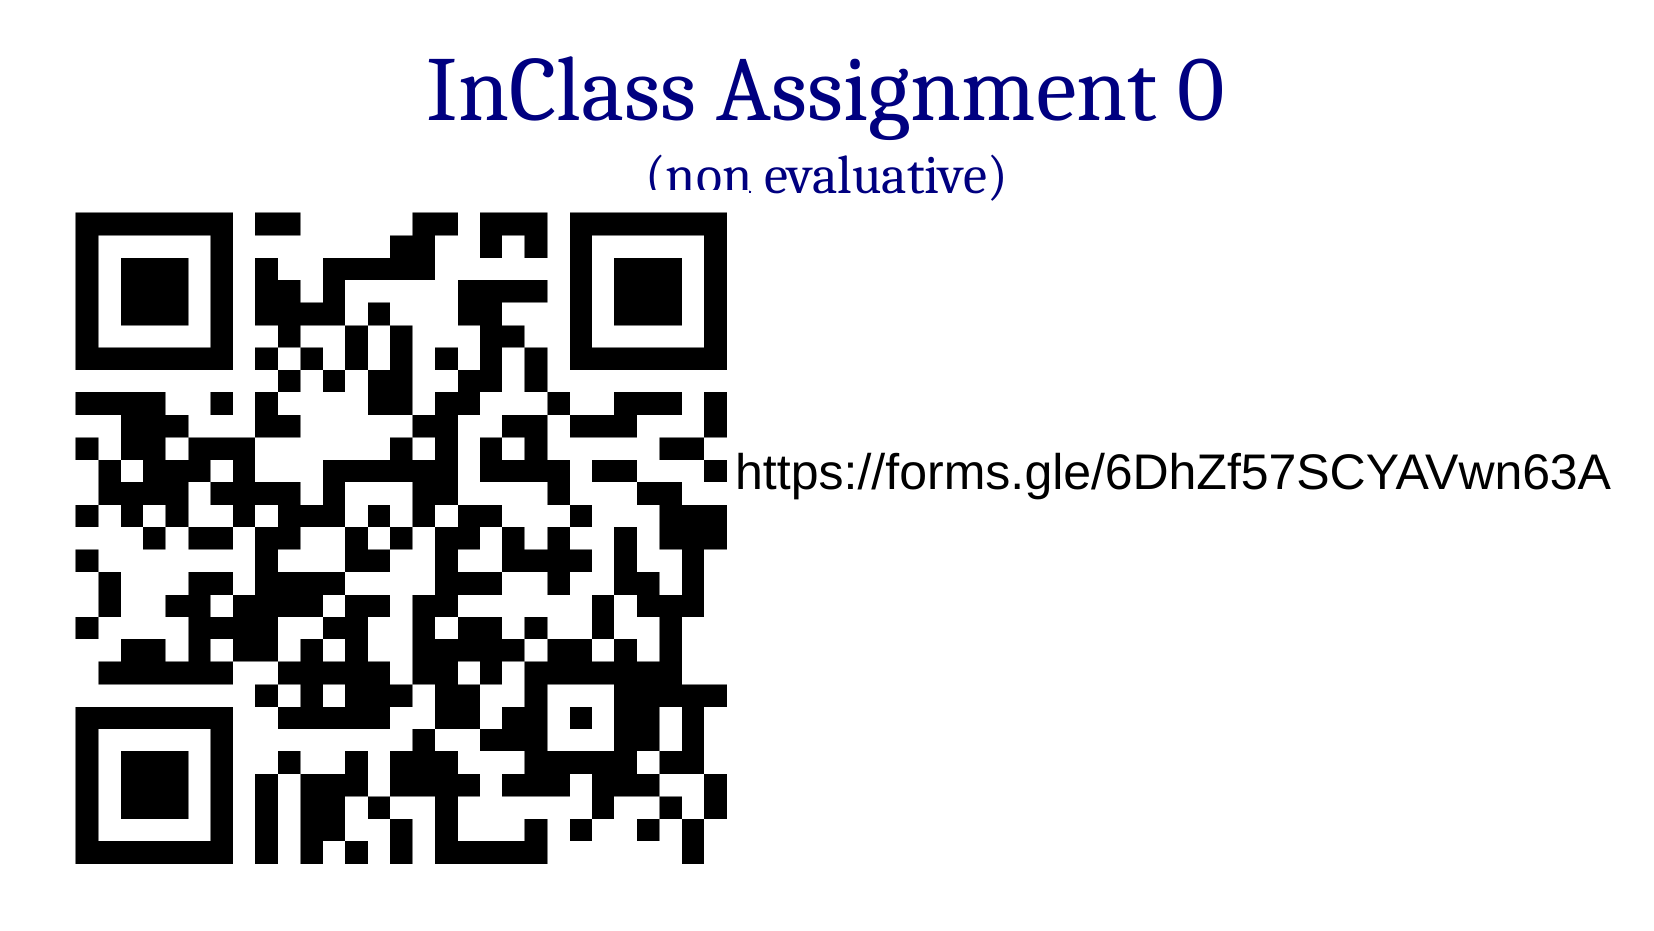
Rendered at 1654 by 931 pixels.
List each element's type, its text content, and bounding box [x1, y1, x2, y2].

text_box https://forms.gle/6DhZf57SCYAVwn63A [720, 437, 1642, 564]
picture [53, 190, 749, 886]
title InClass Assignment 0 (non evaluative) [82, 29, 1571, 201]
